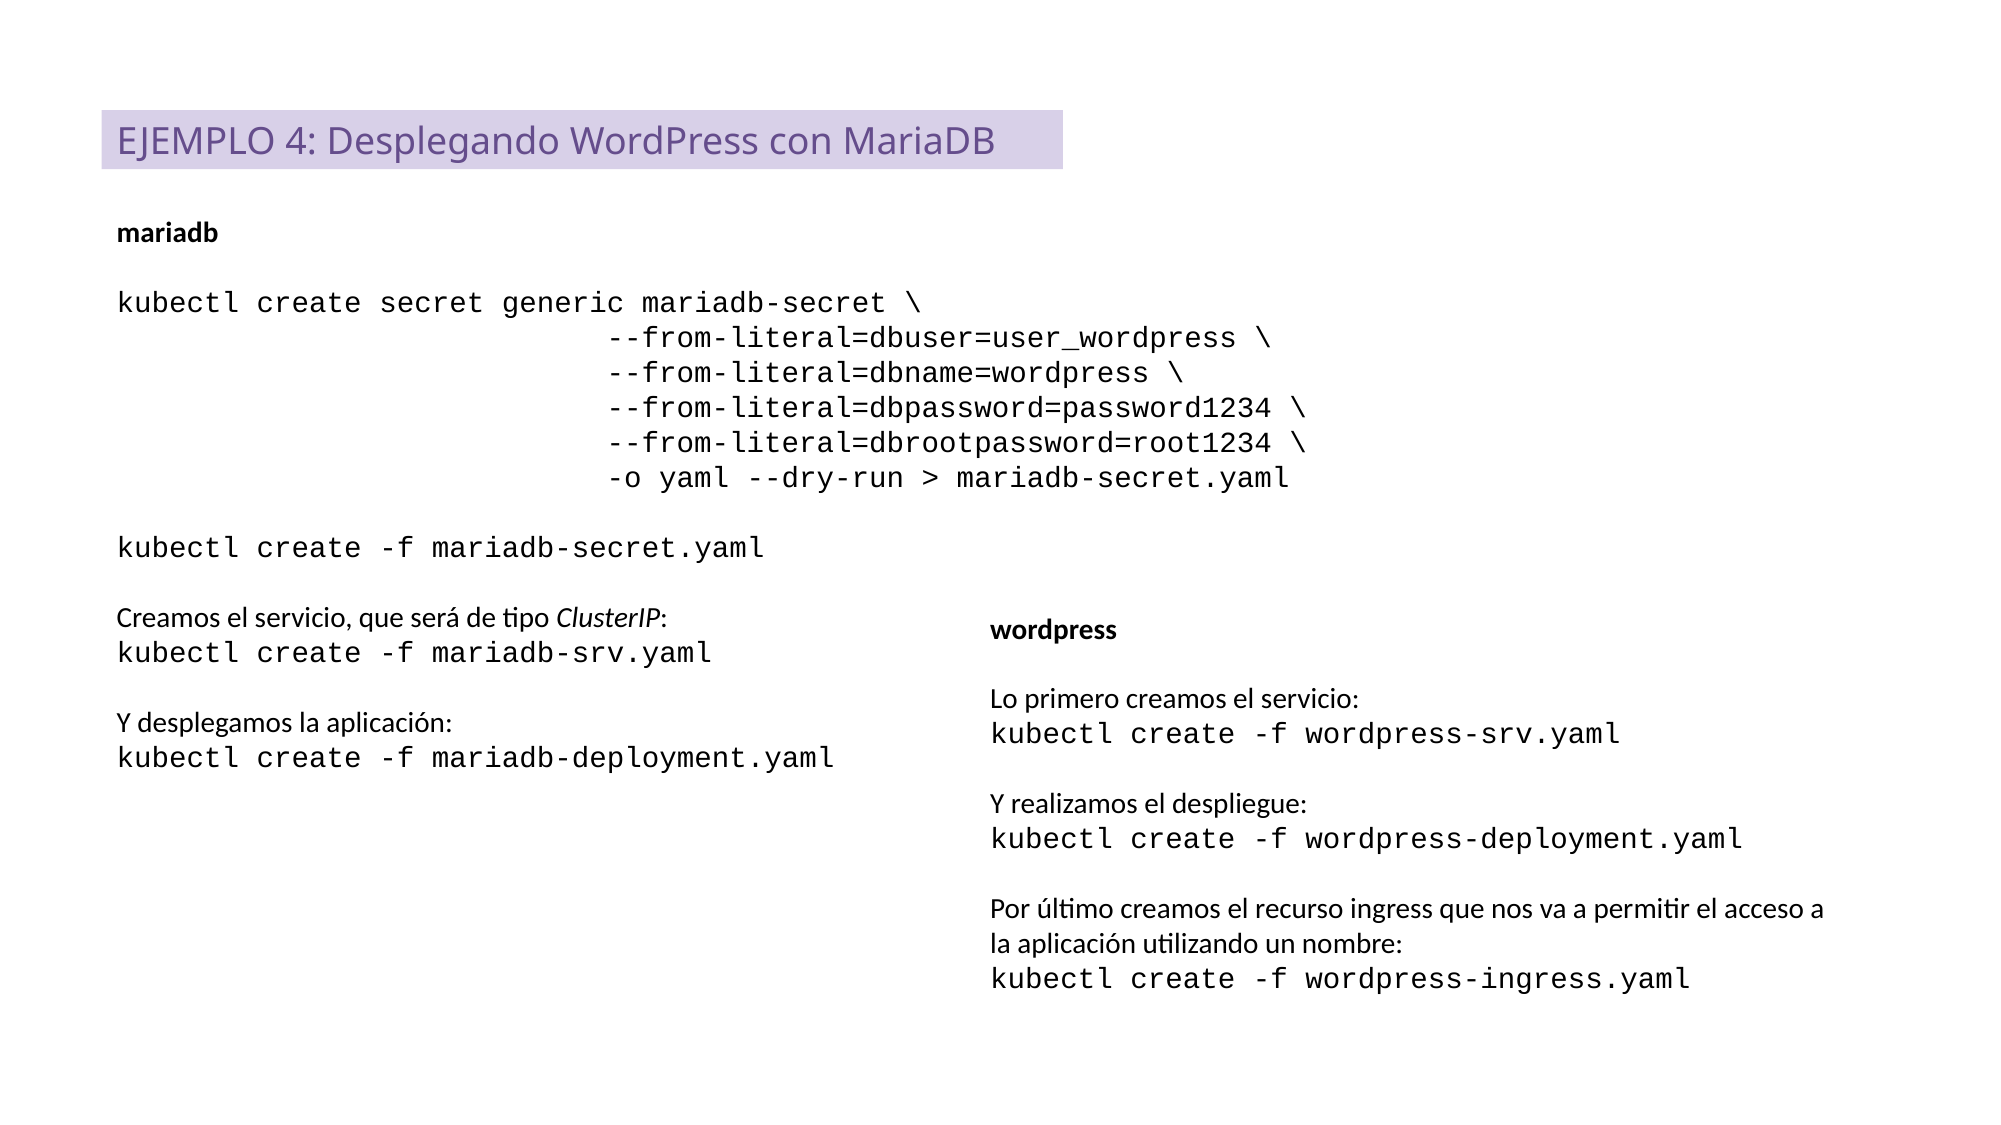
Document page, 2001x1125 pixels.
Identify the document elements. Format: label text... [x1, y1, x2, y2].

text_box mariadb kubectl create secret generic mariadb-secret \ --from-literal=dbuser=user_wordpress \ --from-literal=dbname=wordpress \ --from-literal=dbpassword=password1234 \ --from-literal=dbrootpassword=root1234 \ -o yaml --dry-run > mariadb-secret.yaml kubectl create -f mariadb-secret.yaml Creamos el servicio, que será de tipo ClusterIP: kubectl create -f mariadb-srv.yaml Y desplegamos la aplicación: kubectl create -f mariadb-deployment.yaml [101, 206, 1977, 419]
text_box EJEMPLO 4: Desplegando WordPress con MariaDB [101, 110, 1063, 170]
text_box wordpress Lo primero creamos el servicio: kubectl create -f wordpress-srv.yaml Y realizamos el despliegue: kubectl create -f wordpress-deployment.yaml Por último creamos el recurso ingress que nos va a permitir el acceso a la aplicación utilizando un nombre: kubectl create -f wordpress-ingress.yaml [975, 602, 1849, 815]
